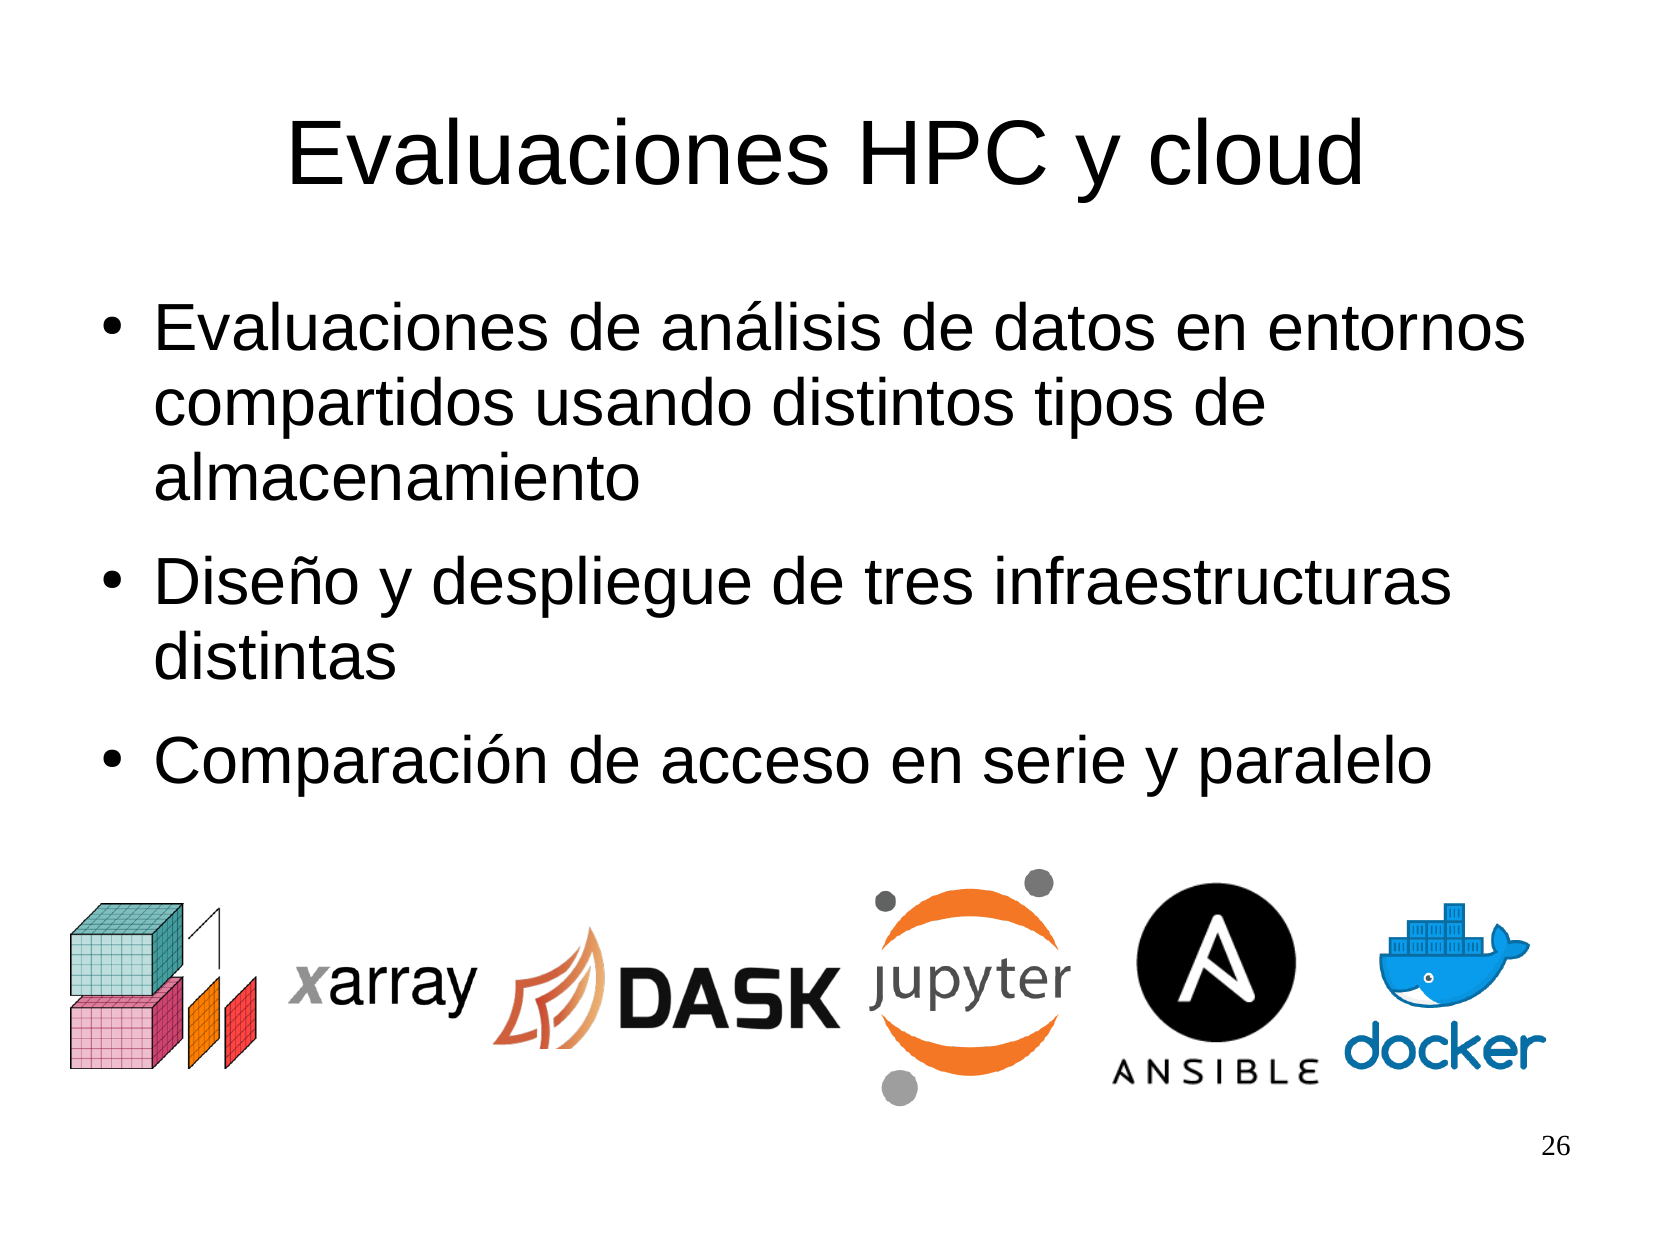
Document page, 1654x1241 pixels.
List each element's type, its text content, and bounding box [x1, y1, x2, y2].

picture [70, 865, 1074, 1107]
picture [1090, 861, 1564, 1111]
list Evaluaciones de análisis de datos en entornos compartidos usando distintos tipos de almacenamiento Diseño y despliegue de tres infraestructuras distintas Comparación de acceso en serie y paralelo [82, 290, 1571, 1010]
title Evaluaciones HPC y cloud [82, 49, 1571, 257]
